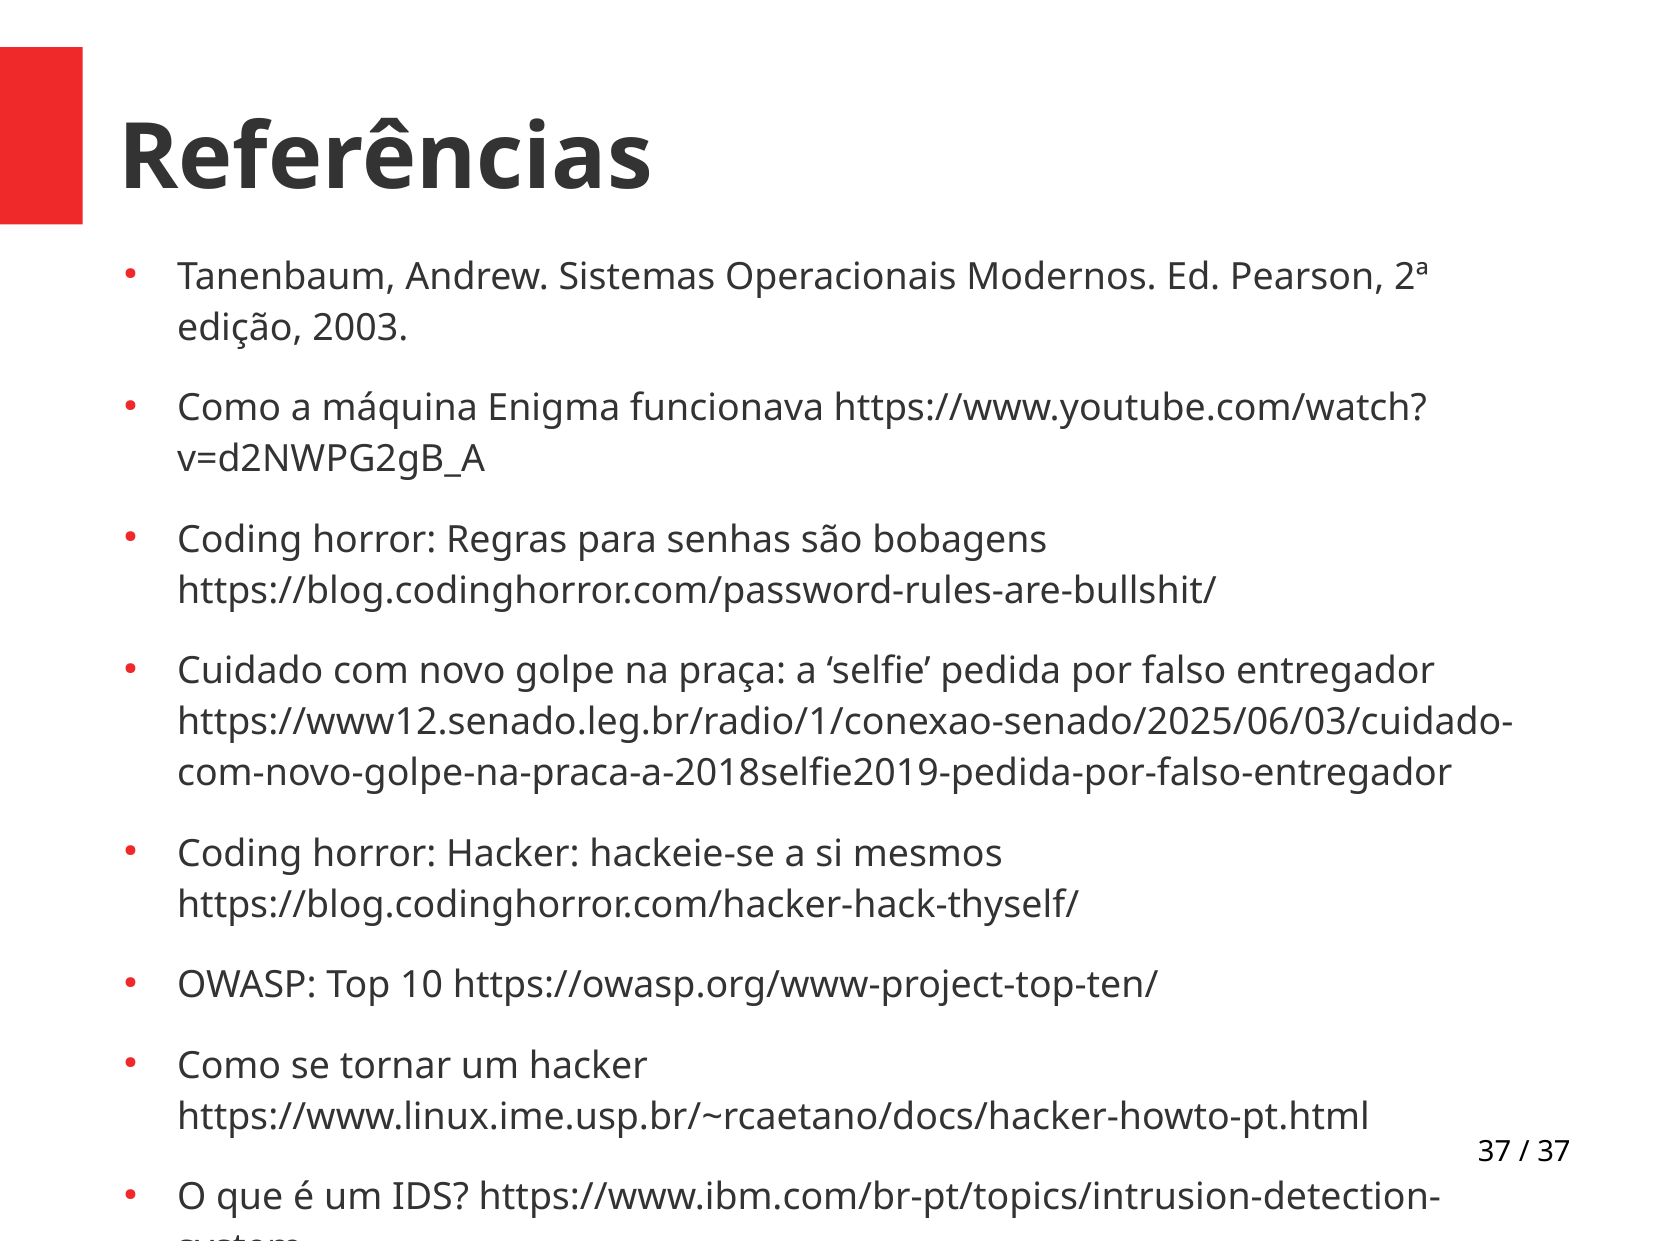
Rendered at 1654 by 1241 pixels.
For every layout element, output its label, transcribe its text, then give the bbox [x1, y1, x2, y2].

title Referências [118, 49, 1571, 257]
list Tanenbaum, Andrew. Sistemas Operacionais Modernos. Ed. Pearson, 2ª edição, 2003. Como a máquina Enigma funcionava https://www.youtube.com/watch?v=d2NWPG2gB_A Coding horror: Regras para senhas são bobagens https://blog.codinghorror.com/password-rules-are-bullshit/ Cuidado com novo golpe na praça: a ‘selfie’ pedida por falso entregador https://www12.senado.leg.br/radio/1/conexao-senado/2025/06/03/cuidado-com-novo-golpe-na-praca-a-2018selfie2019-pedida-por-falso-entregador Coding horror: Hacker: hackeie-se a si mesmos https://blog.codinghorror.com/hacker-hack-thyself/ OWASP: Top 10 https://owasp.org/www-project-top-ten/ Como se tornar um hacker https://www.linux.ime.usp.br/~rcaetano/docs/hacker-howto-pt.html O que é um IDS? https://www.ibm.com/br-pt/topics/intrusion-detection-system Pentest fundamentals https://tryhackme.com/r/room/pentestingfundamentals [106, 249, 1524, 969]
